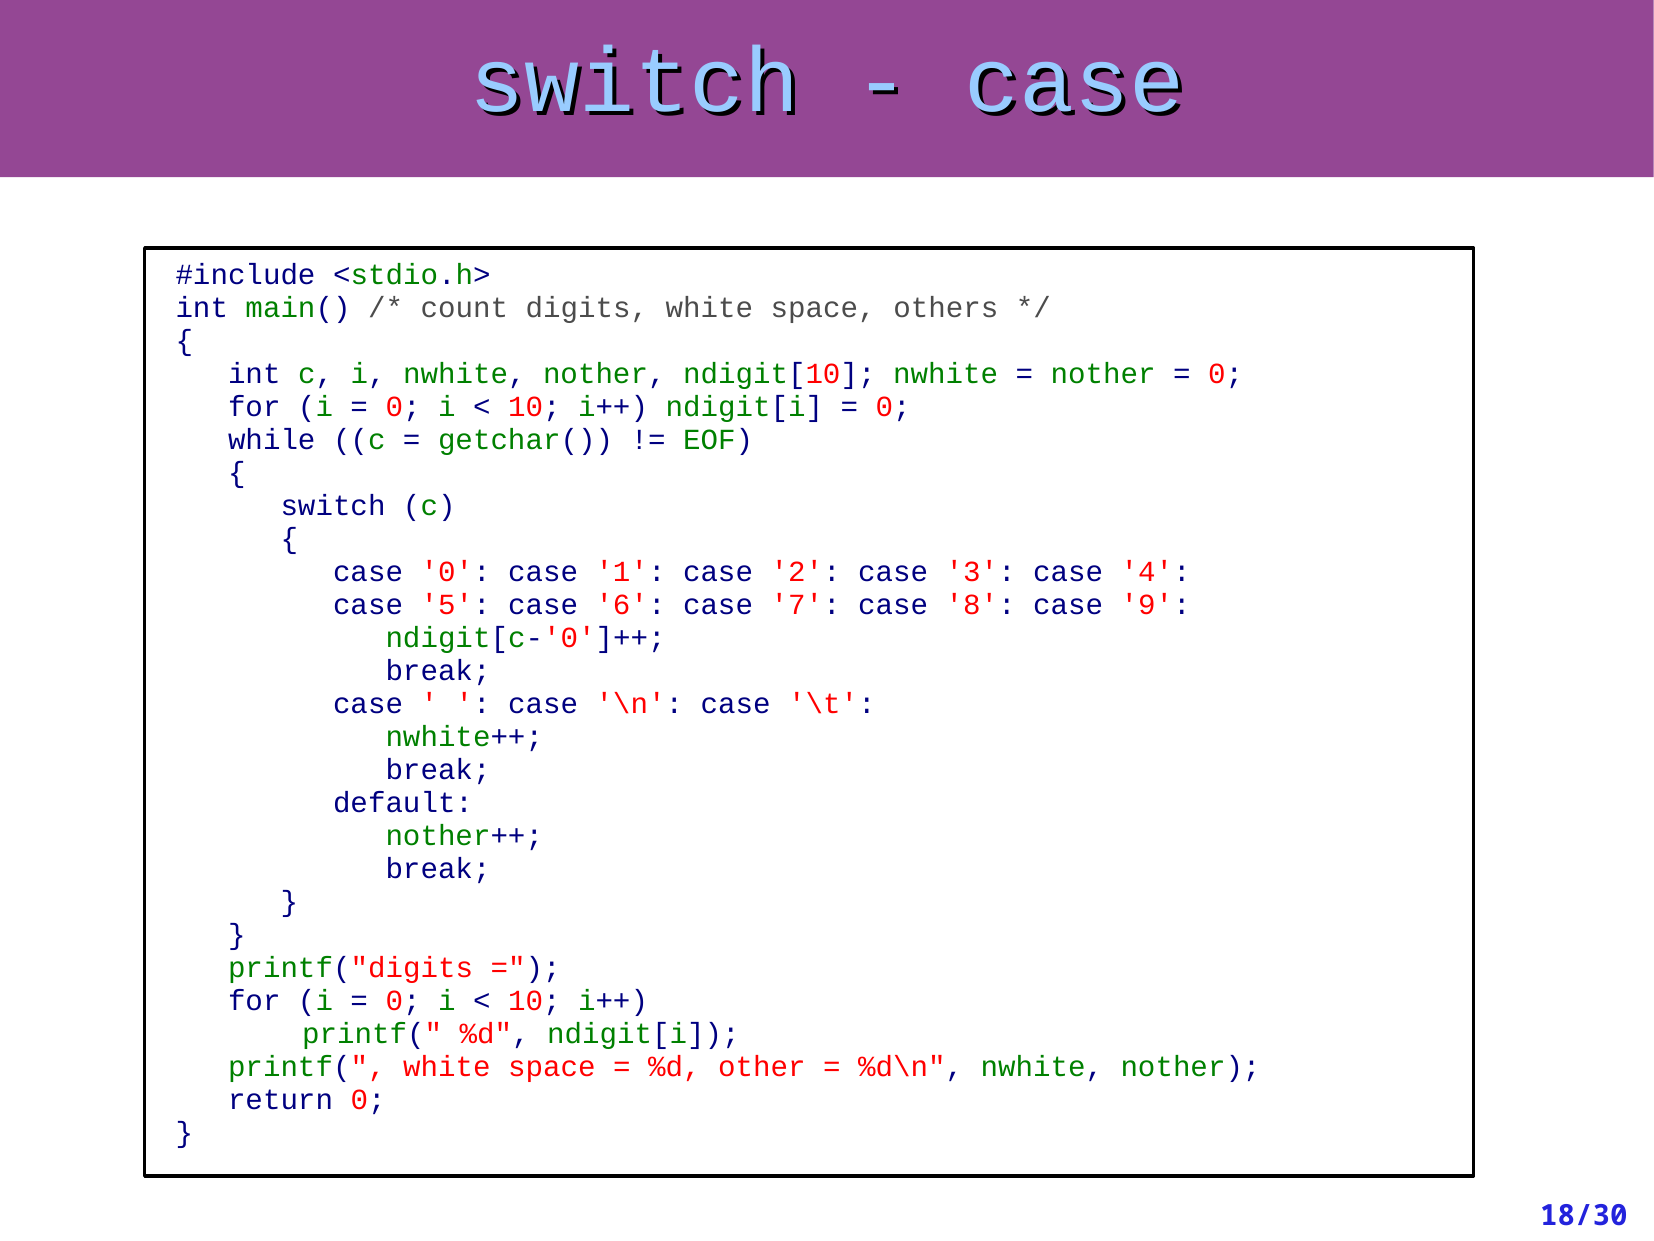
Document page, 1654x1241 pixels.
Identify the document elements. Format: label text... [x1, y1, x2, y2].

text_box #include <stdio.h> int main() /* count digits, white space, others */ { int c, i, nwhite, nother, ndigit[10]; nwhite = nother = 0; for (i = 0; i < 10; i++) ndigit[i] = 0; while ((c = getchar()) != EOF) { switch (c) { case '0': case '1': case '2': case '3': case '4': case '5': case '6': case '7': case '8': case '9': ndigit[c-'0']++; break; case ' ': case '\n': case '\t': nwhite++; break; default: nother++; break; } } printf("digits ="); for (i = 0; i < 10; i++) printf(" %d", ndigit[i]); printf(", white space = %d, other = %d\n", nwhite, nother); return 0; } [144, 248, 1474, 1176]
title switch - case [82, 0, 1571, 176]
